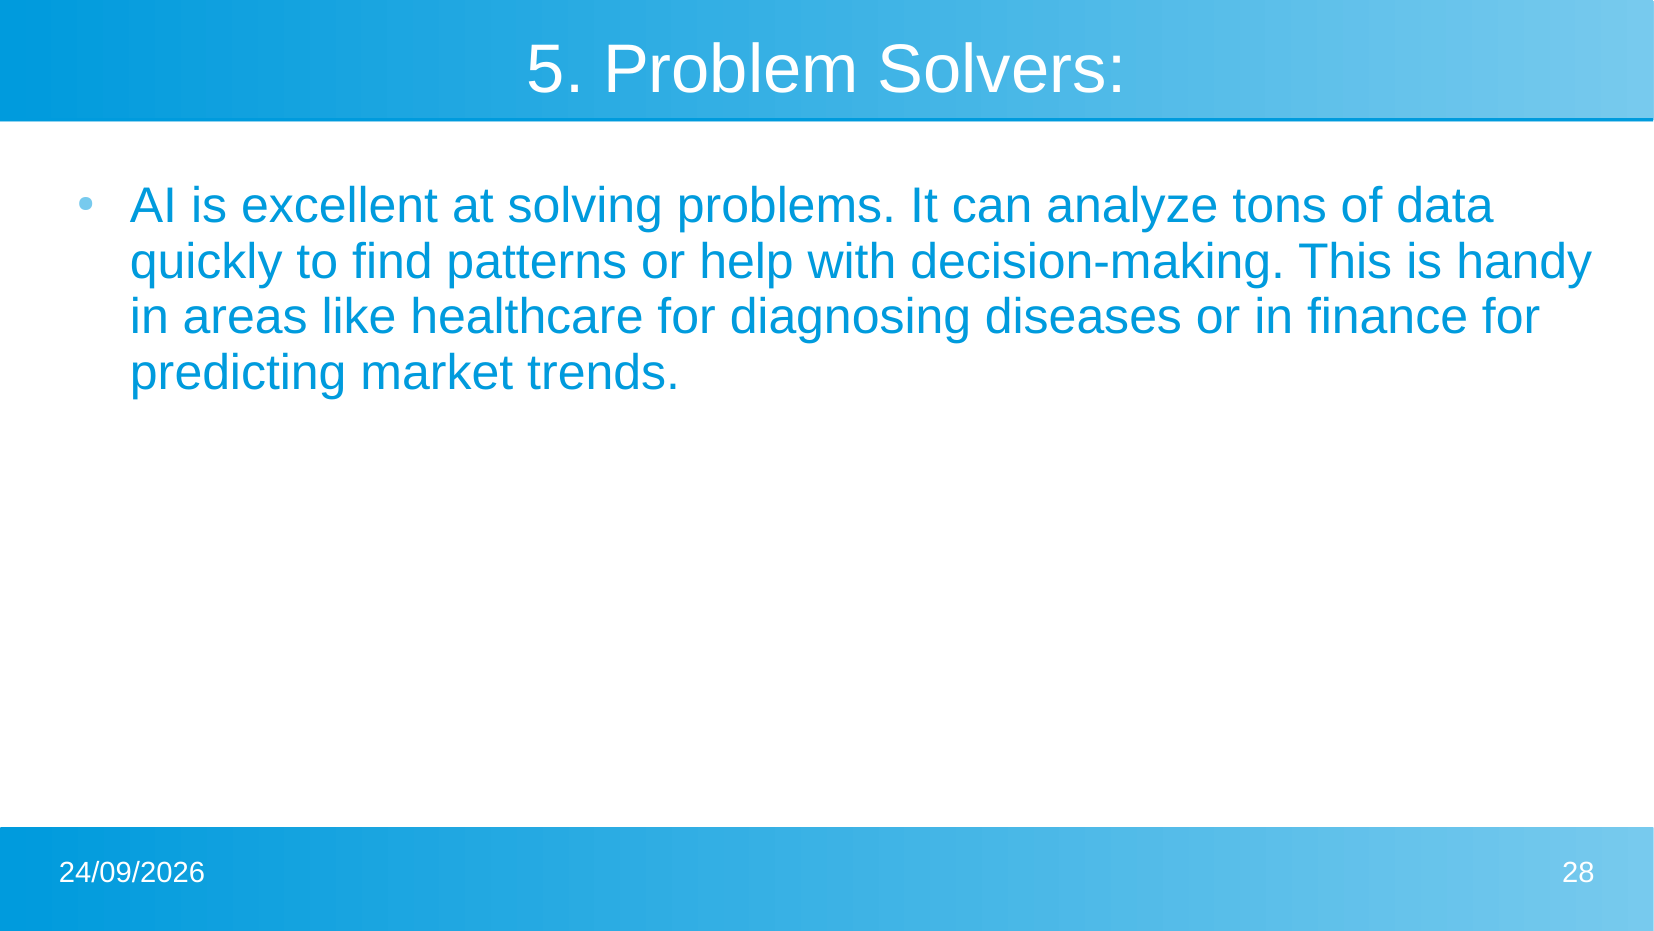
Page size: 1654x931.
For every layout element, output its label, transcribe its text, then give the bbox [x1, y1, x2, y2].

title 5. Problem Solvers: [59, 29, 1595, 108]
list AI is excellent at solving problems. It can analyze tons of data quickly to find patterns or help with decision-making. This is handy in areas like healthcare for diagnosing diseases or in finance for predicting market trends. [59, 177, 1595, 768]
